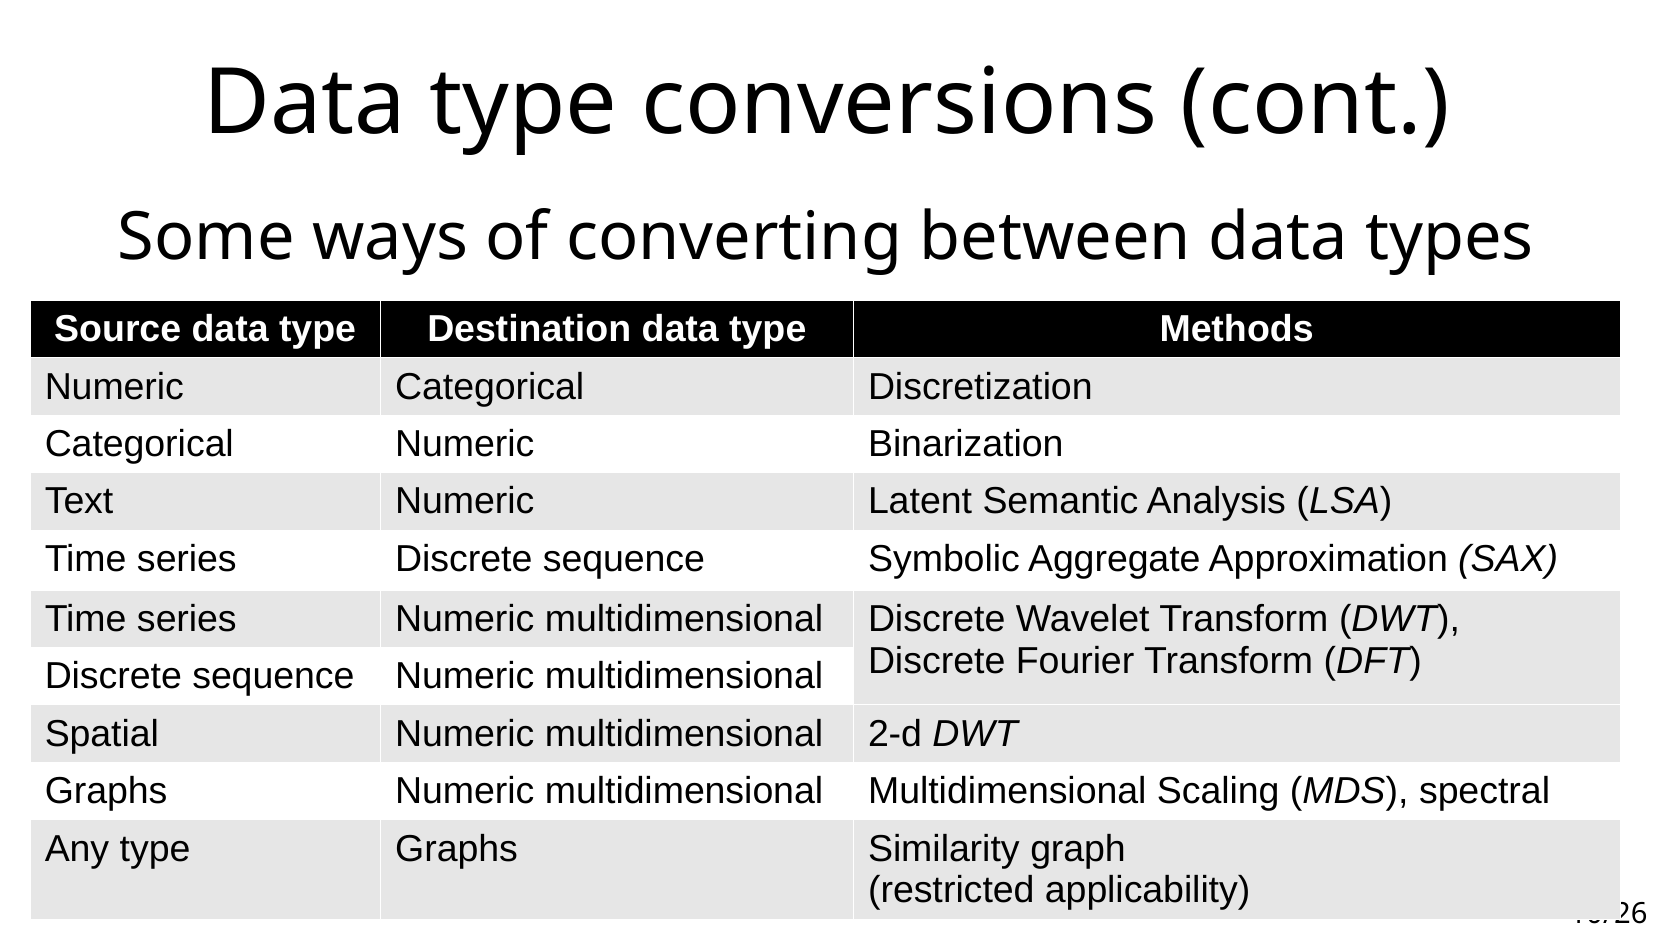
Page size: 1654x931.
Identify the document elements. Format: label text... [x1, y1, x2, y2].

table_cell Numeric [381, 473, 853, 530]
table_cell Discrete sequence [31, 648, 380, 704]
table_cell Discretization [854, 358, 1620, 415]
table_cell Multidimensional Scaling (MDS), spectral [854, 763, 1620, 819]
table_cell Latent Semantic Analysis (LSA) [854, 473, 1620, 530]
table_cell Numeric multidimensional [381, 591, 853, 647]
table_cell Numeric multidimensional [381, 648, 853, 704]
table_cell Any type [31, 820, 380, 919]
title Data type conversions (cont.) [82, 1, 1571, 188]
table_cell Categorical [381, 358, 853, 415]
table_cell Time series [31, 591, 380, 647]
table_cell Numeric multidimensional [381, 705, 853, 762]
table_header Destination data type [381, 301, 853, 357]
table_cell Graphs [381, 820, 853, 919]
table_cell Categorical [31, 416, 380, 472]
table_cell Similarity graph (restricted applicability) [854, 820, 1620, 919]
table_cell Spatial [31, 705, 380, 762]
table_cell Time series [31, 531, 380, 590]
table_cell Numeric [381, 416, 853, 472]
table_cell Text [31, 473, 380, 530]
table_cell Symbolic Aggregate Approximation (SAX) [854, 531, 1620, 590]
table_cell Discrete Wavelet Transform (DWT), Discrete Fourier Transform (DFT) [854, 591, 1620, 704]
list Some ways of converting between data types [82, 188, 1571, 283]
table_cell Graphs [31, 763, 380, 819]
table_header Methods [854, 301, 1620, 357]
table_cell Numeric [31, 358, 380, 415]
table_cell Discrete sequence [381, 531, 853, 590]
table_cell 2-d DWT [854, 705, 1620, 762]
table_cell Numeric multidimensional [381, 763, 853, 819]
table_cell Binarization [854, 416, 1620, 472]
table_header Source data type [31, 301, 380, 357]
